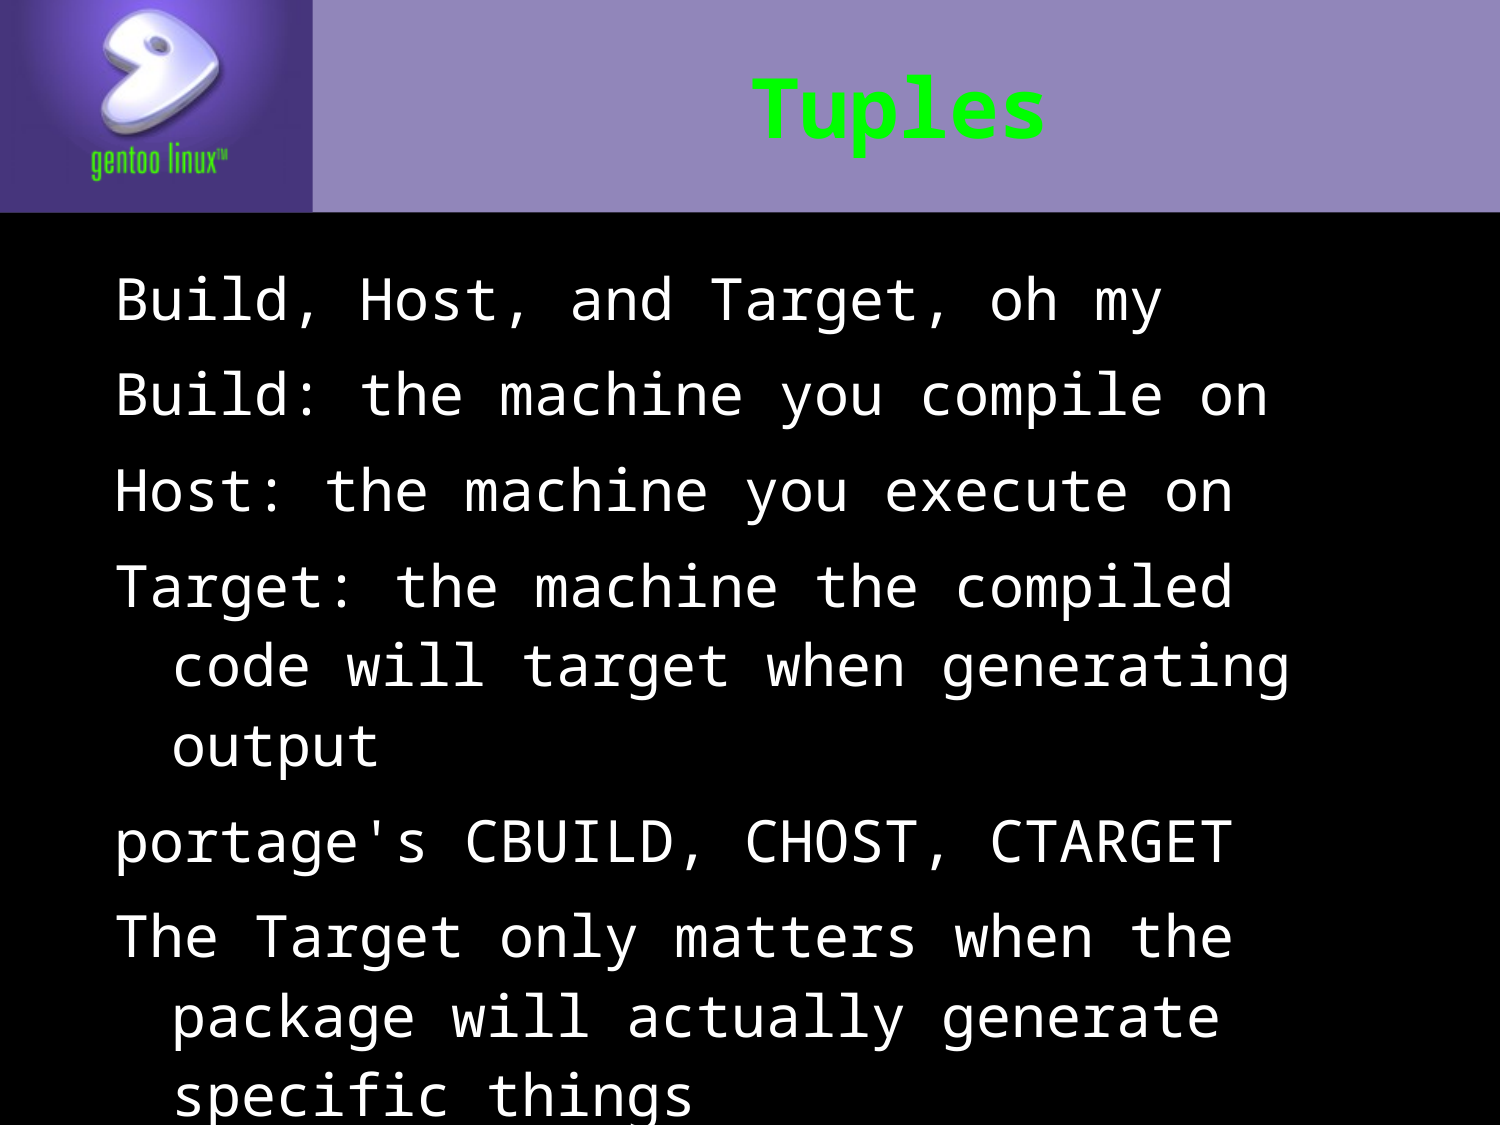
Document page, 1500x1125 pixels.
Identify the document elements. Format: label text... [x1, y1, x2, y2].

list Build, Host, and Target, oh my Build: the machine you compile on Host: the machine you execute on Target: the machine the compiled code will target when generating output portage's CBUILD, CHOST, CTARGET The Target only matters when the package will actually generate specific things (yes) GCC: generate object code (no) Imlib2: display images [99, 249, 1388, 1101]
title Tuples [324, 12, 1476, 201]
picture [0, 0, 302, 184]
